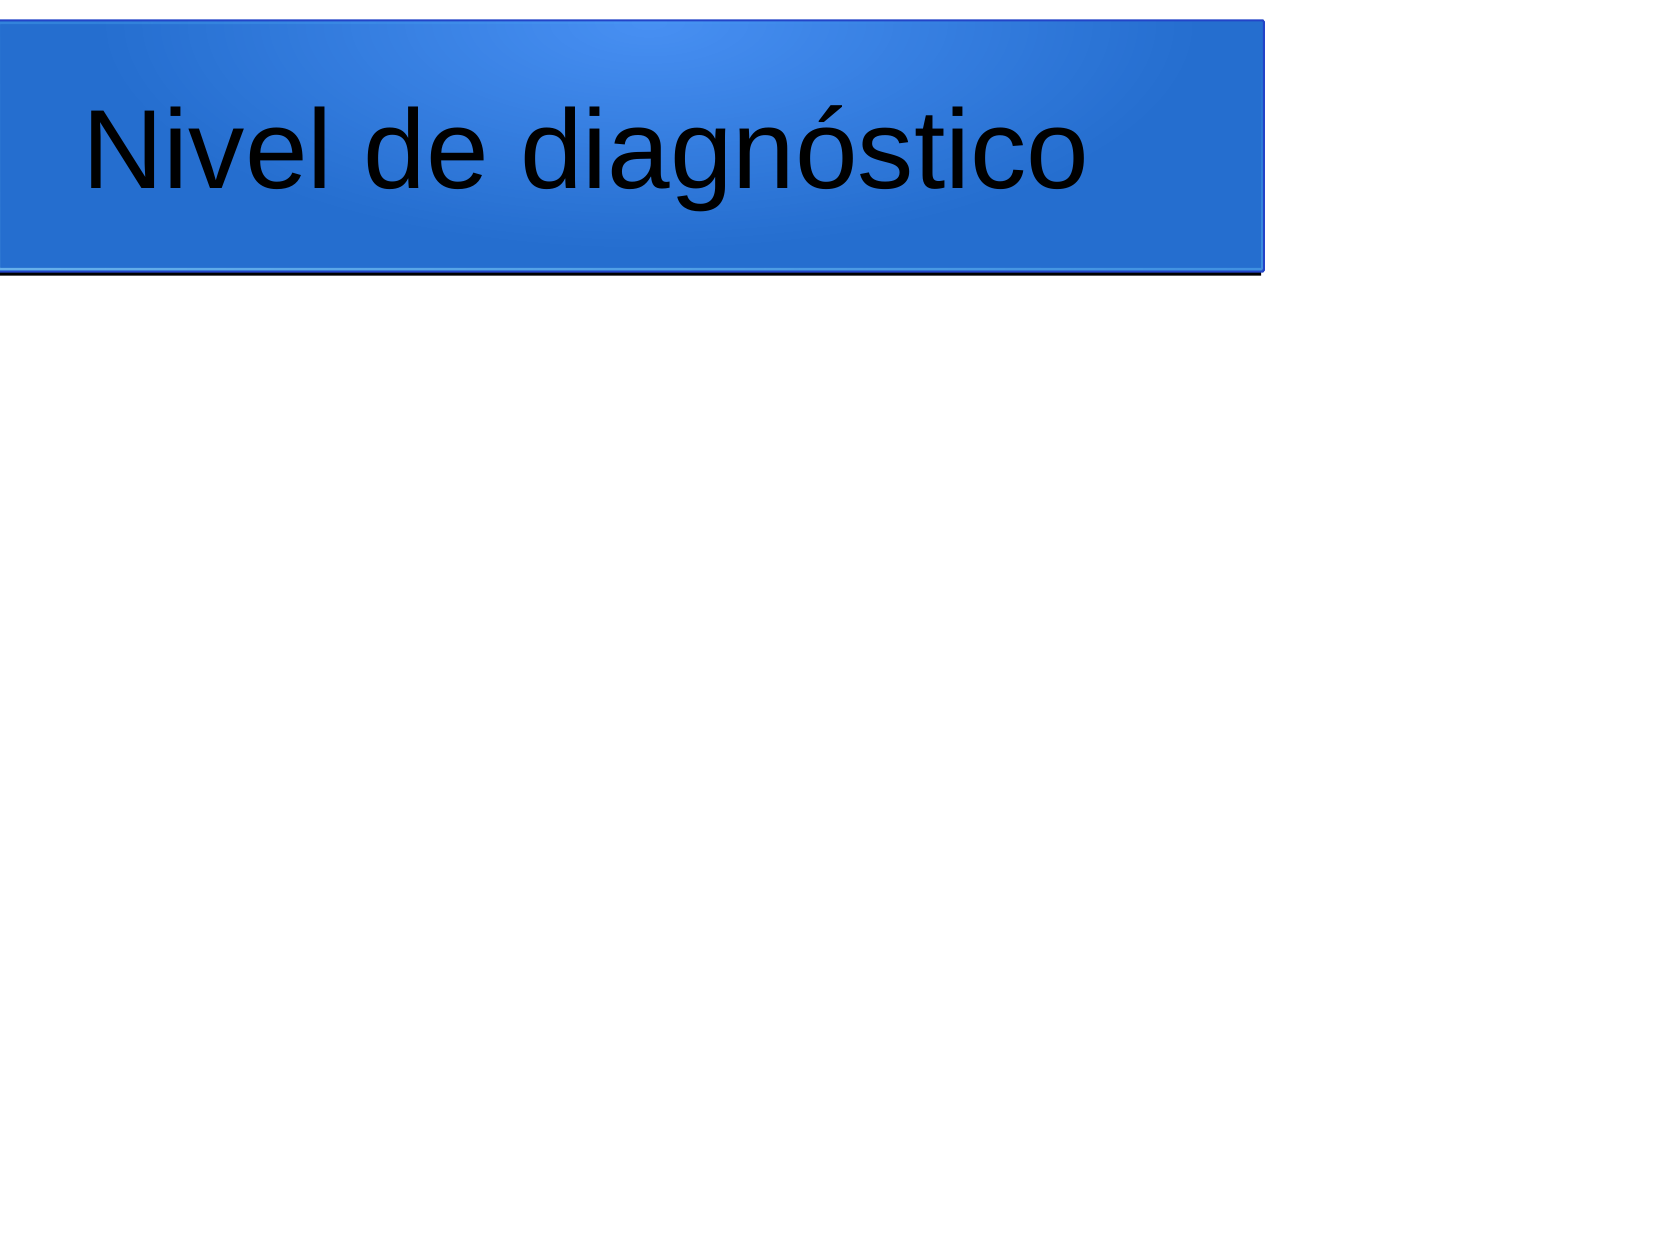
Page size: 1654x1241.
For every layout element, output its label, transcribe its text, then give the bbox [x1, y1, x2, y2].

title Nivel de diagnóstico [82, 47, 1235, 252]
